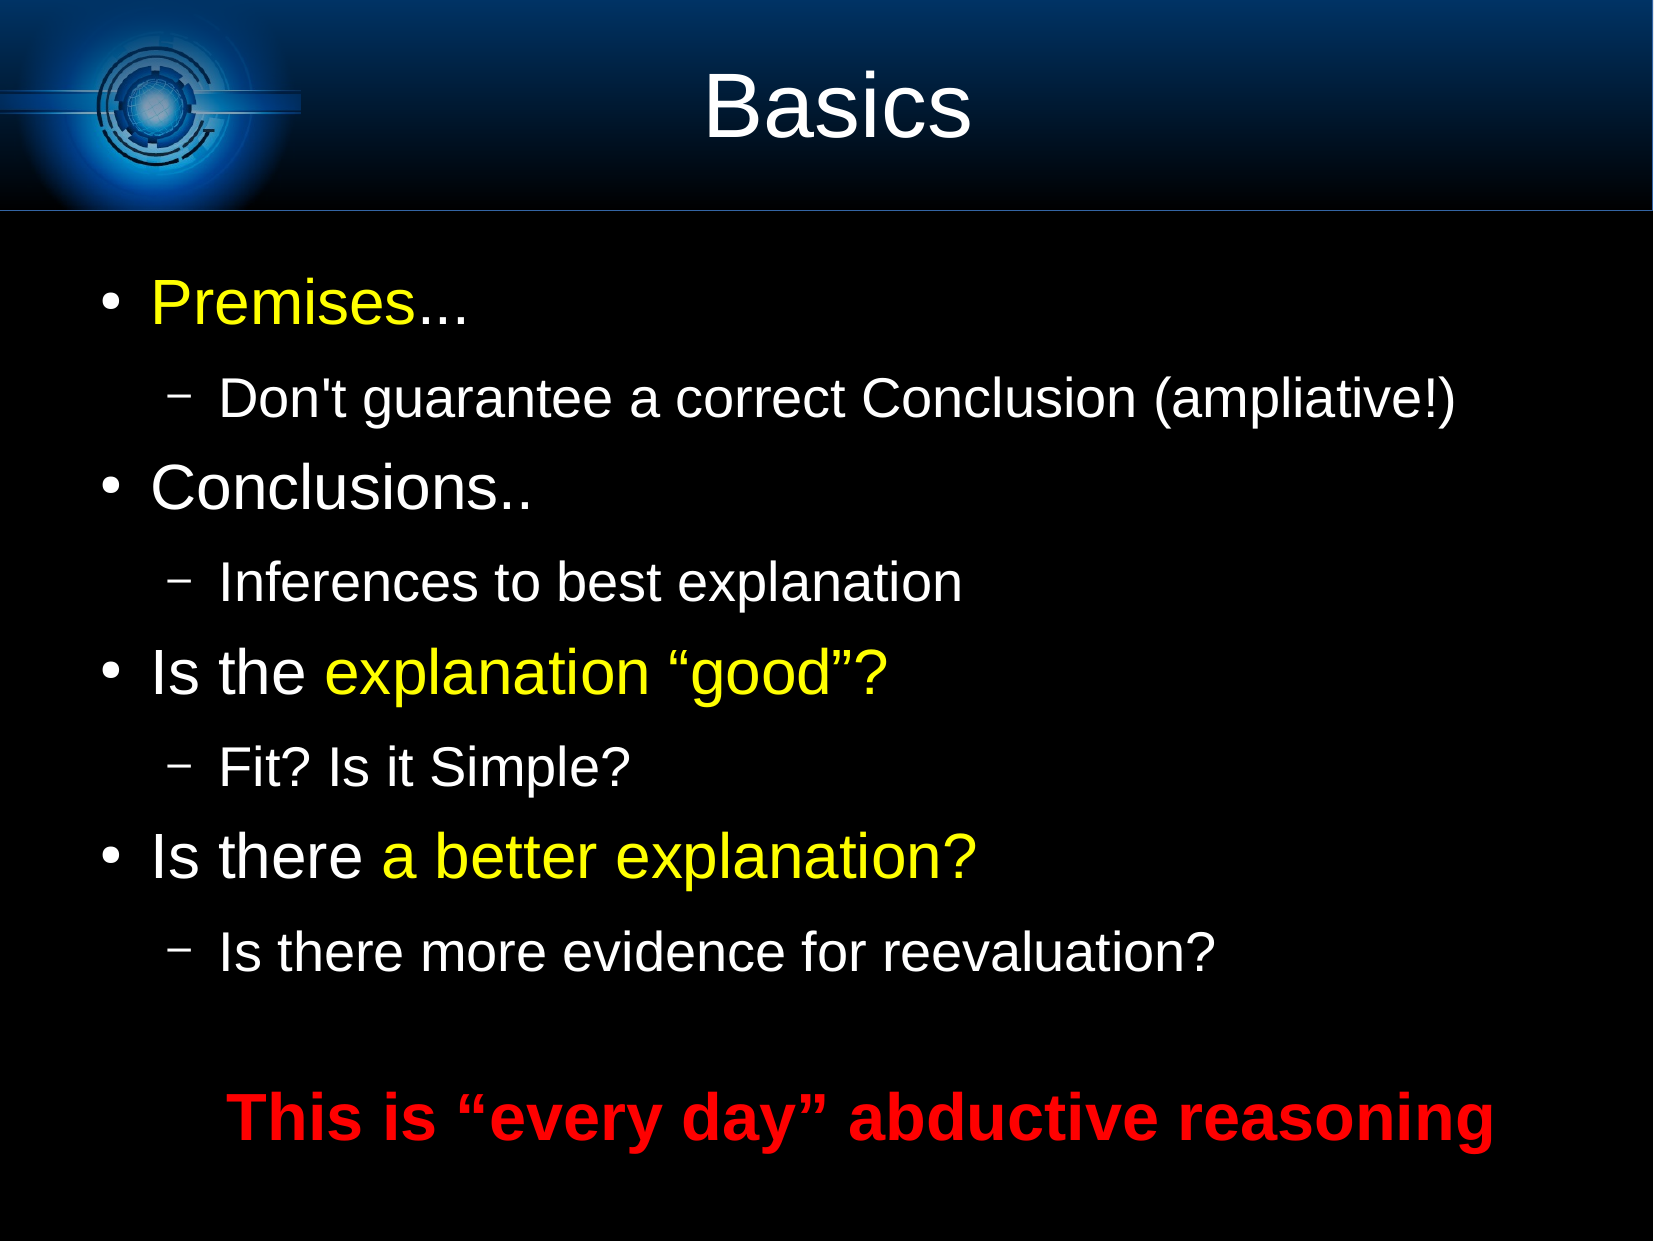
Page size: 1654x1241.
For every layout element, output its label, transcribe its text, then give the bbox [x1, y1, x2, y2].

list Premises... Don't guarantee a correct Conclusion (ampliative!) Conclusions.. Inferences to best explanation Is the explanation “good”? Fit? Is it Simple? Is there a better explanation? Is there more evidence for reevaluation? [82, 266, 1571, 987]
title Basics [94, 2, 1583, 210]
picture [0, 87, 94, 210]
list This is “every day” abductive reasoning [82, 1080, 1571, 1181]
